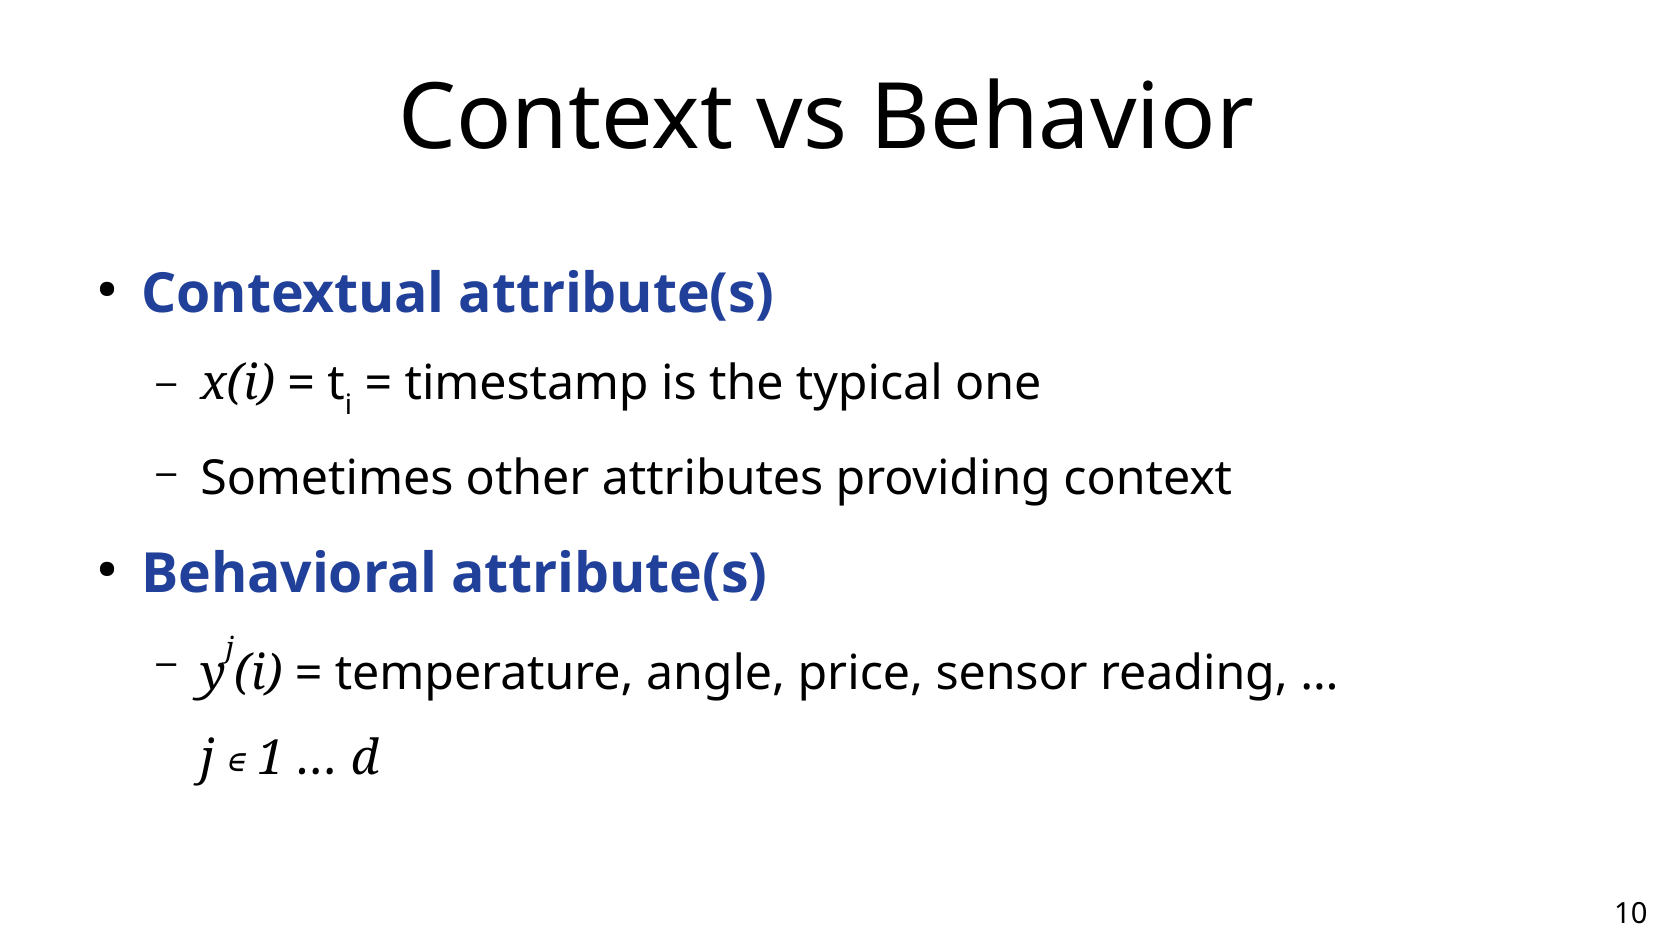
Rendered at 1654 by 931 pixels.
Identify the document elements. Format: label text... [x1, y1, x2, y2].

list Contextual attribute(s) x(i) = ti = timestamp is the typical one Sometimes other attributes providing context Behavioral attribute(s) yj(i) = temperature, angle, price, sensor reading, … j ∊ 1 … d [82, 253, 1571, 793]
title Context vs Behavior [82, 1, 1571, 226]
